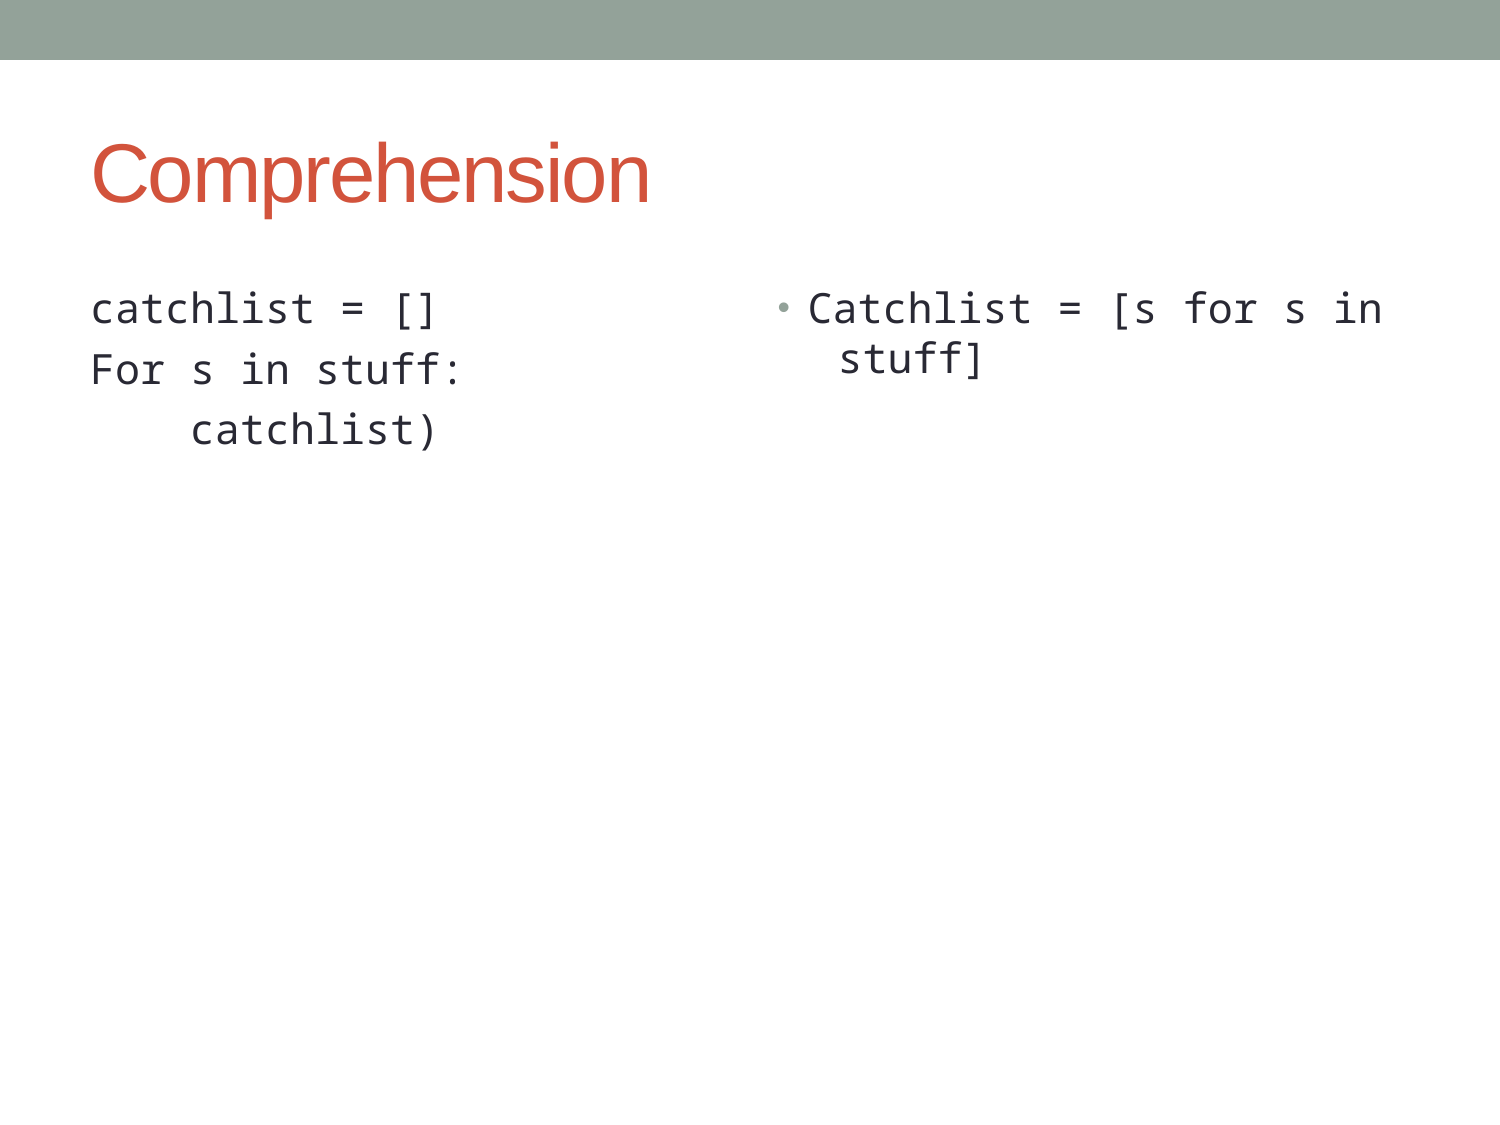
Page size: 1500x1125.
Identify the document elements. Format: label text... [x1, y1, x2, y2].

list catchlist = [] For s in stuff: catchlist) [75, 274, 738, 1049]
title Comprehension [75, 87, 1426, 251]
list Catchlist = [s for s in stuff] [762, 274, 1426, 1049]
